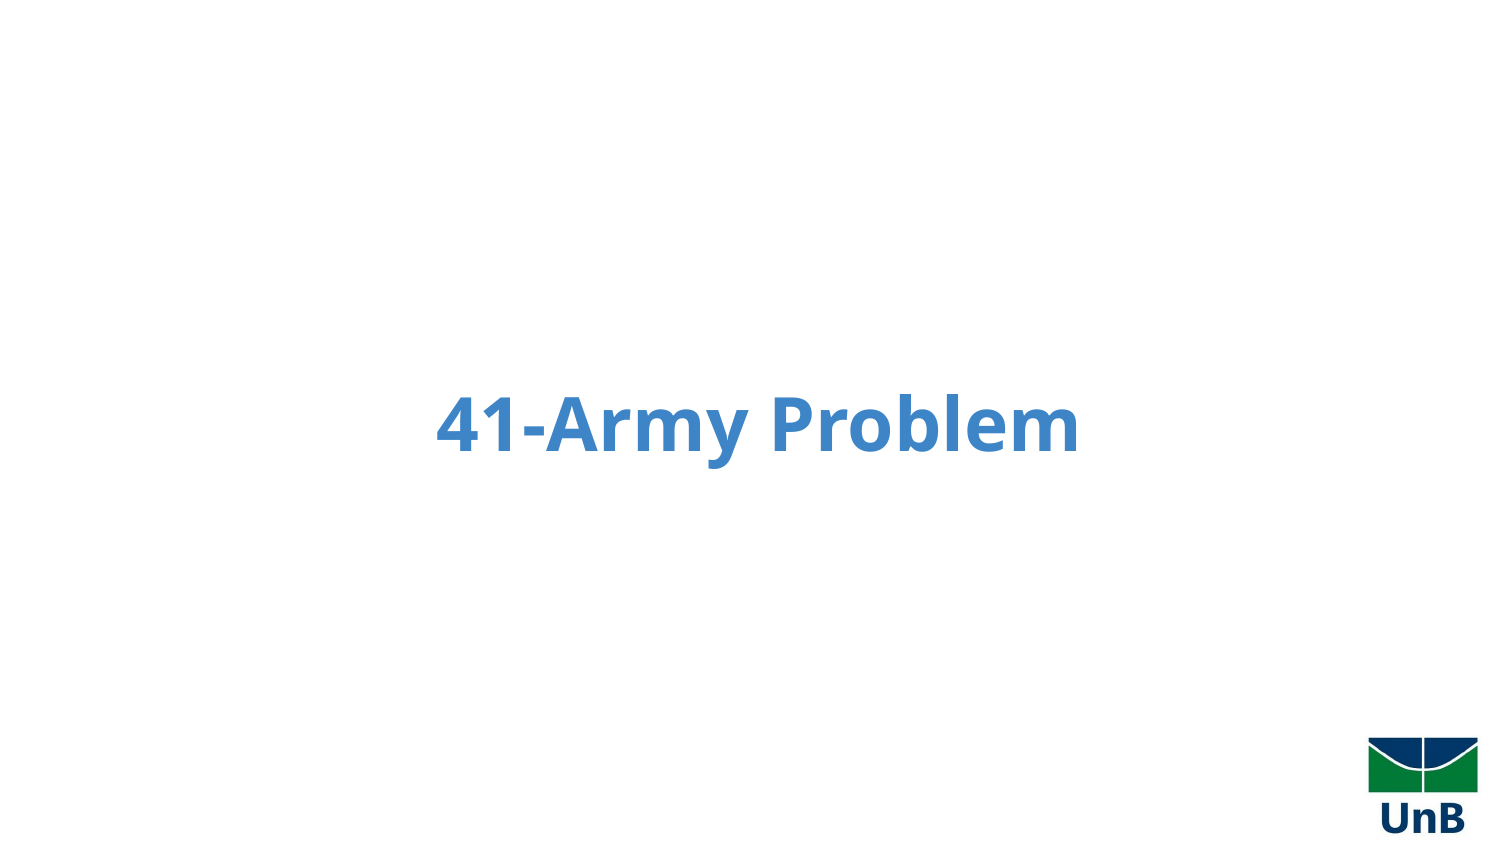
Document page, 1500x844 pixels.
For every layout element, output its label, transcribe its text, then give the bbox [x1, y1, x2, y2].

title 41-Army Problem [51, 352, 1449, 491]
picture [1350, 735, 1495, 840]
